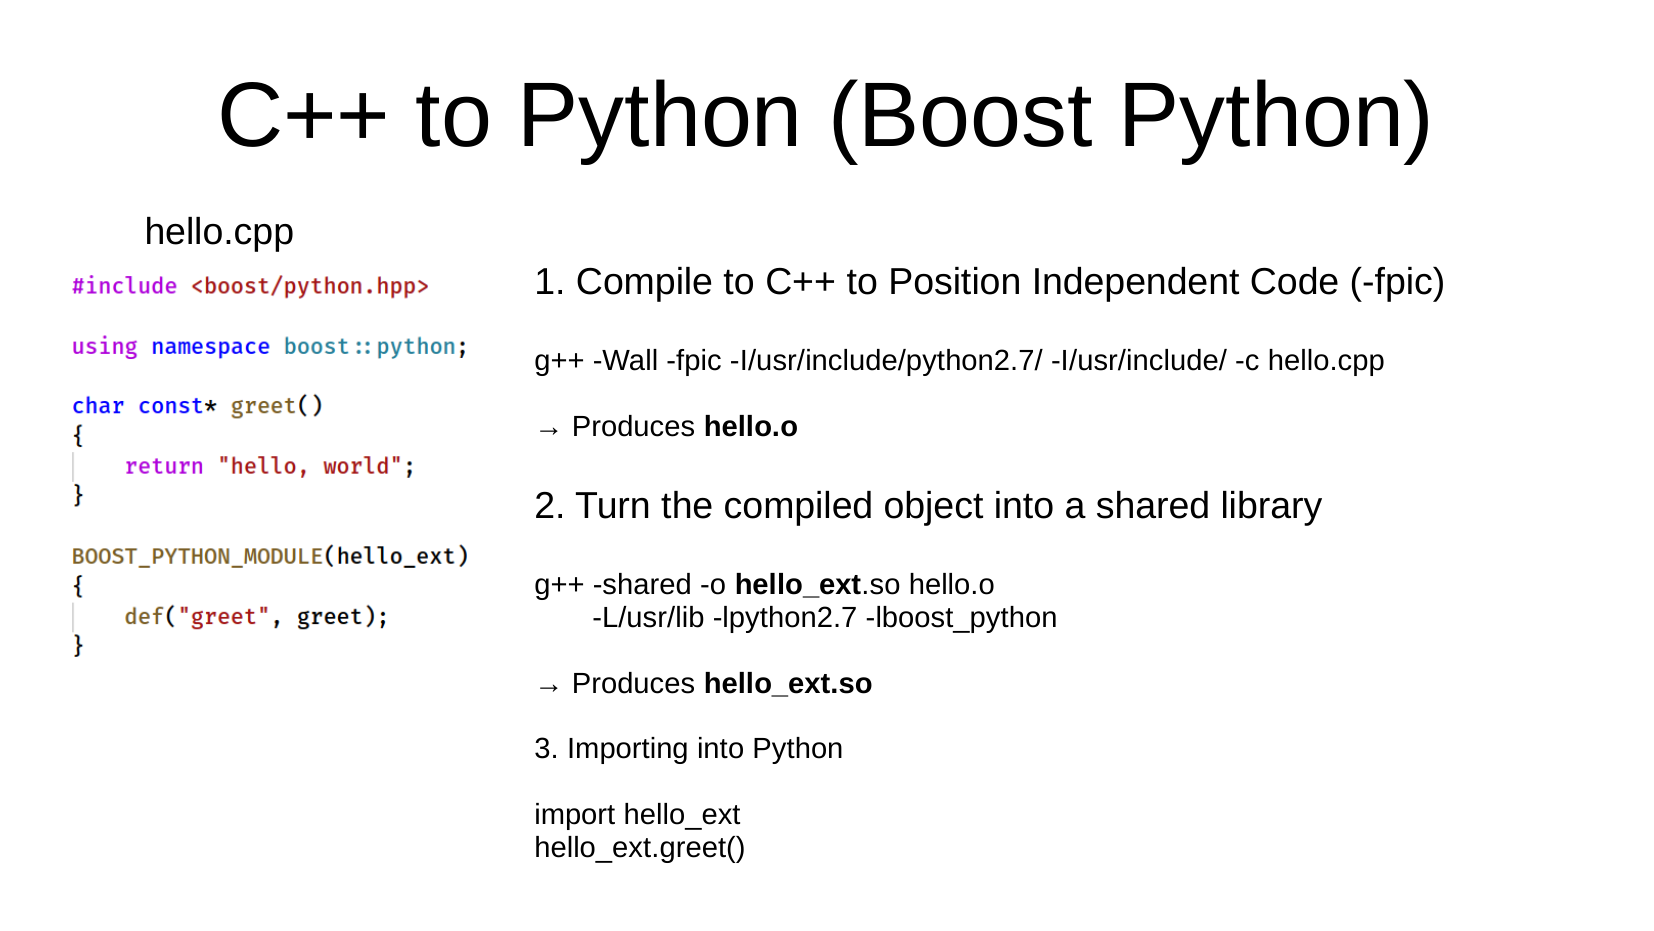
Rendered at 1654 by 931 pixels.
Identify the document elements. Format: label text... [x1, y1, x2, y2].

title C++ to Python (Boost Python) [82, 37, 1571, 193]
text_box 1. Compile to C++ to Position Independent Code (-fpic) g++ -Wall -fpic -I/usr/include/python2.7/ -I/usr/include/ -c hello.cpp → Produces hello.o 2. Turn the compiled object into a shared library g++ -shared -o hello_ext.so hello.o -L/usr/lib -lpython2.7 -lboost_python → Produces hello_ext.so 3. Importing into Python import hello_ext hello_ext.greet() [519, 252, 1619, 872]
text_box hello.cpp [129, 203, 310, 260]
picture [69, 271, 473, 662]
